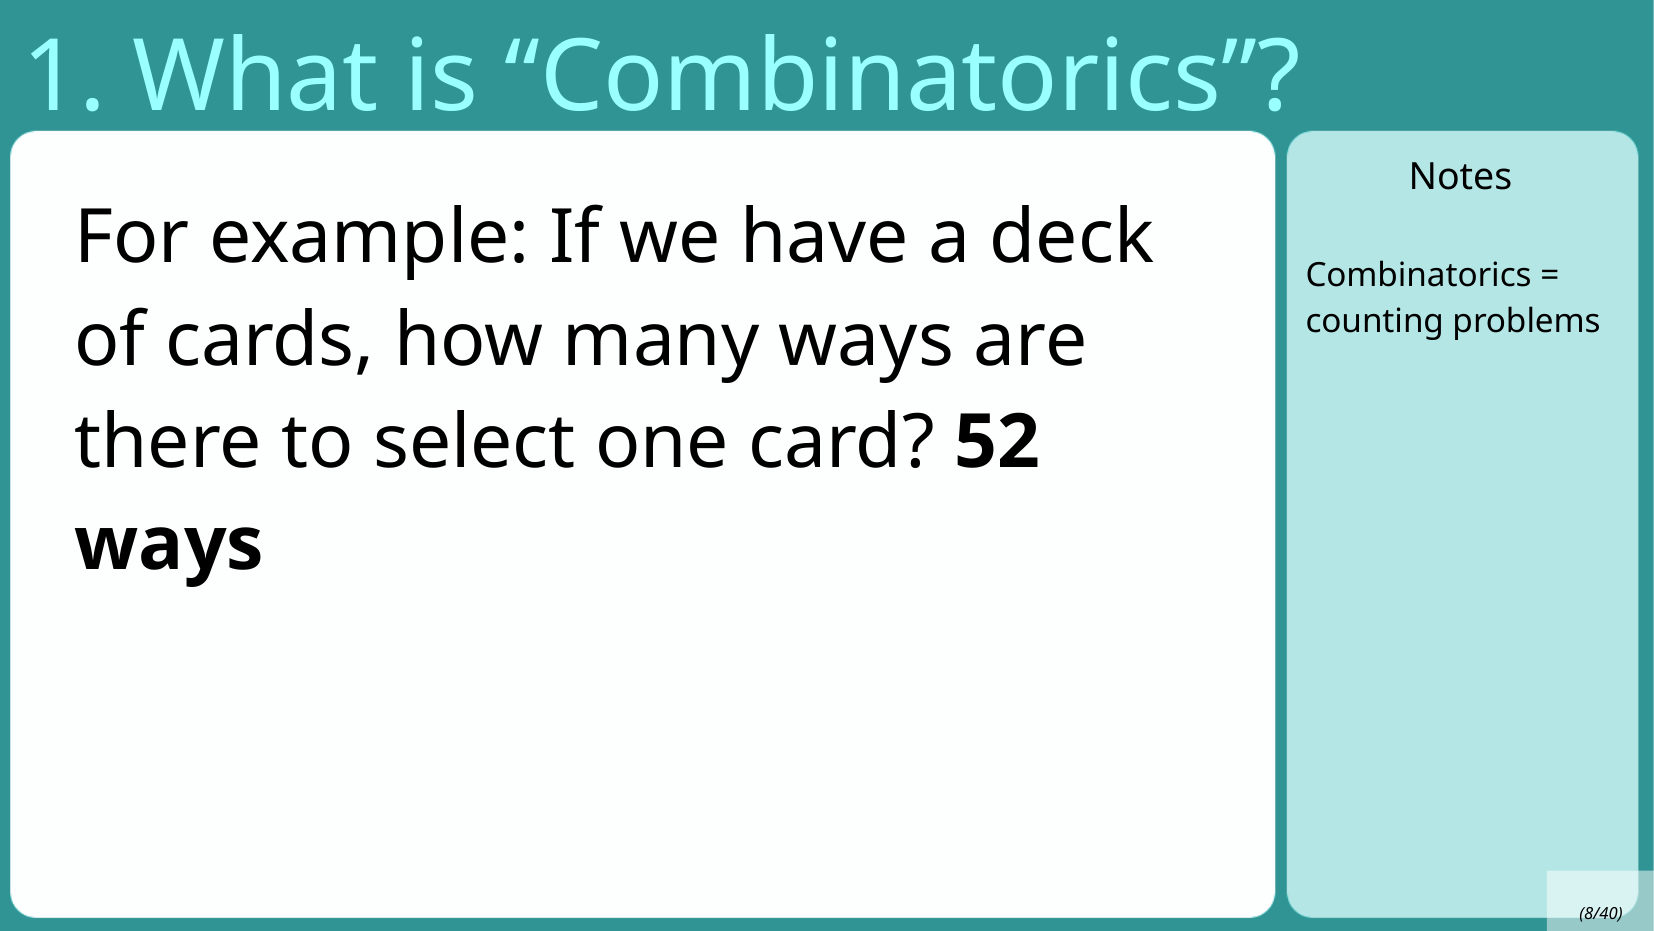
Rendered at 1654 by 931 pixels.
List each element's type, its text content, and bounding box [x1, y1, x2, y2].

text_box For example: If we have a deck of cards, how many ways are there to select one card? 52 ways [74, 182, 1244, 436]
title 1. What is “Combinatorics”? [22, 13, 1511, 130]
text_box (<number>/40) [1546, 877, 1654, 931]
picture [0, 0, 1654, 931]
text_box Notes Combinatorics = counting problems [1290, 141, 1631, 316]
